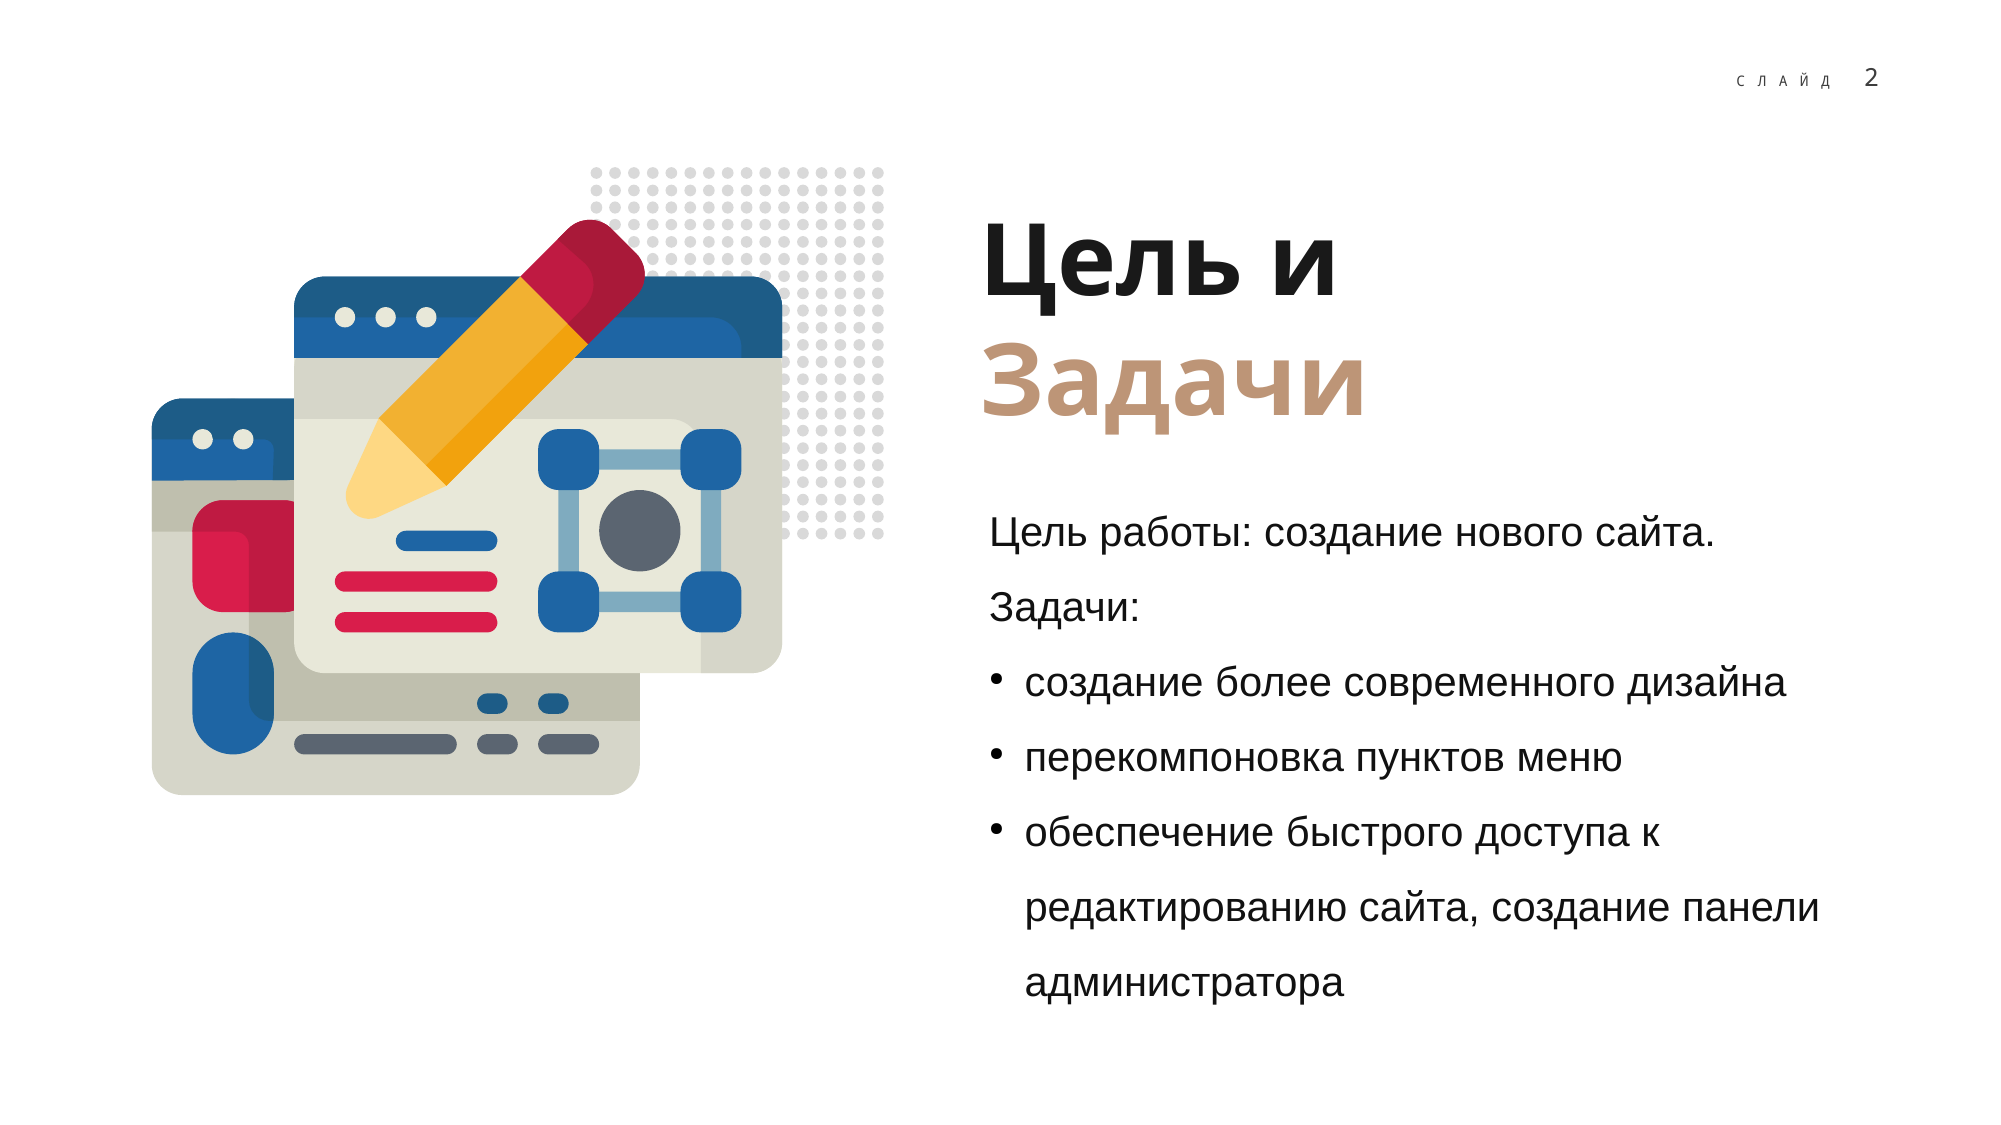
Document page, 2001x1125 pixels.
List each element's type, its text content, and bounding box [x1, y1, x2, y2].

text_box [816, 201, 828, 214]
text_box [872, 459, 884, 472]
text_box [816, 407, 828, 420]
text_box [853, 236, 866, 248]
text_box [872, 287, 884, 300]
text_box [834, 390, 847, 403]
text_box [816, 321, 828, 334]
text_box [834, 304, 847, 317]
text_box [853, 424, 866, 437]
text_box [816, 476, 828, 489]
text_box [816, 373, 828, 386]
text_box [853, 339, 866, 351]
text_box [816, 355, 828, 369]
text_box [872, 442, 884, 455]
text_box [834, 184, 847, 197]
text_box [872, 252, 884, 266]
text_box [872, 407, 884, 420]
text_box [853, 201, 866, 214]
text_box [834, 459, 847, 472]
text_box [816, 167, 828, 179]
text_box [816, 304, 828, 317]
text_box [834, 510, 847, 523]
text_box [872, 270, 884, 283]
text_box [834, 218, 847, 231]
text_box [816, 339, 828, 351]
text_box [834, 442, 847, 455]
text_box [853, 527, 866, 540]
text_box [872, 304, 884, 317]
text_box [853, 407, 866, 420]
text_box [872, 476, 884, 489]
text_box [853, 476, 866, 489]
picture [118, 158, 816, 857]
text_box [816, 459, 828, 472]
text_box [834, 407, 847, 420]
text_box [834, 527, 847, 540]
text_box [816, 218, 828, 231]
text_box [816, 184, 828, 197]
text_box [853, 321, 866, 334]
text_box [872, 373, 884, 386]
text_box [853, 510, 866, 523]
text_box [872, 355, 884, 369]
text_box [872, 321, 884, 334]
text_box [816, 236, 828, 248]
text_box [872, 184, 884, 197]
text_box [853, 390, 866, 403]
text_box [853, 373, 866, 386]
text_box [834, 355, 847, 369]
text_box [872, 218, 884, 231]
text_box [853, 442, 866, 455]
text_box [853, 459, 866, 472]
text_box [853, 252, 866, 266]
text_box [853, 287, 866, 300]
text_box [872, 236, 884, 248]
text_box [834, 287, 847, 300]
text_box [834, 424, 847, 437]
text_box [834, 236, 847, 248]
text_box [834, 252, 847, 266]
text_box [816, 442, 828, 455]
text_box [816, 252, 828, 266]
text_box [872, 510, 884, 523]
text_box [834, 476, 847, 489]
text_box [816, 390, 828, 403]
text_box [853, 218, 866, 231]
text_box [872, 339, 884, 351]
text_box [853, 355, 866, 369]
text_box [834, 493, 847, 506]
text_box [834, 339, 847, 351]
text_box Цель работы: создание нового сайта. Задачи: создание более современного дизайна перекомпоновка пунктов меню обеспечение быстрого доступа к редактированию сайта, создание панели администратора [974, 472, 1890, 1013]
text_box [816, 424, 828, 437]
text_box Цель и Задачи [965, 188, 1584, 443]
text_box [834, 201, 847, 214]
text_box [816, 510, 828, 523]
text_box [834, 373, 847, 386]
text_box [872, 201, 884, 214]
text_box [872, 527, 884, 540]
text_box [816, 270, 828, 283]
text_box [834, 321, 847, 334]
text_box [872, 493, 884, 506]
text_box [816, 493, 828, 506]
text_box [853, 270, 866, 283]
text_box [816, 287, 828, 300]
text_box [816, 527, 828, 540]
text_box [872, 424, 884, 437]
text_box [872, 390, 884, 403]
text_box [834, 167, 847, 179]
text_box [853, 493, 866, 506]
text_box [834, 270, 847, 283]
text_box [872, 167, 884, 179]
text_box [853, 304, 866, 317]
text_box [853, 184, 866, 197]
text_box [853, 167, 866, 179]
